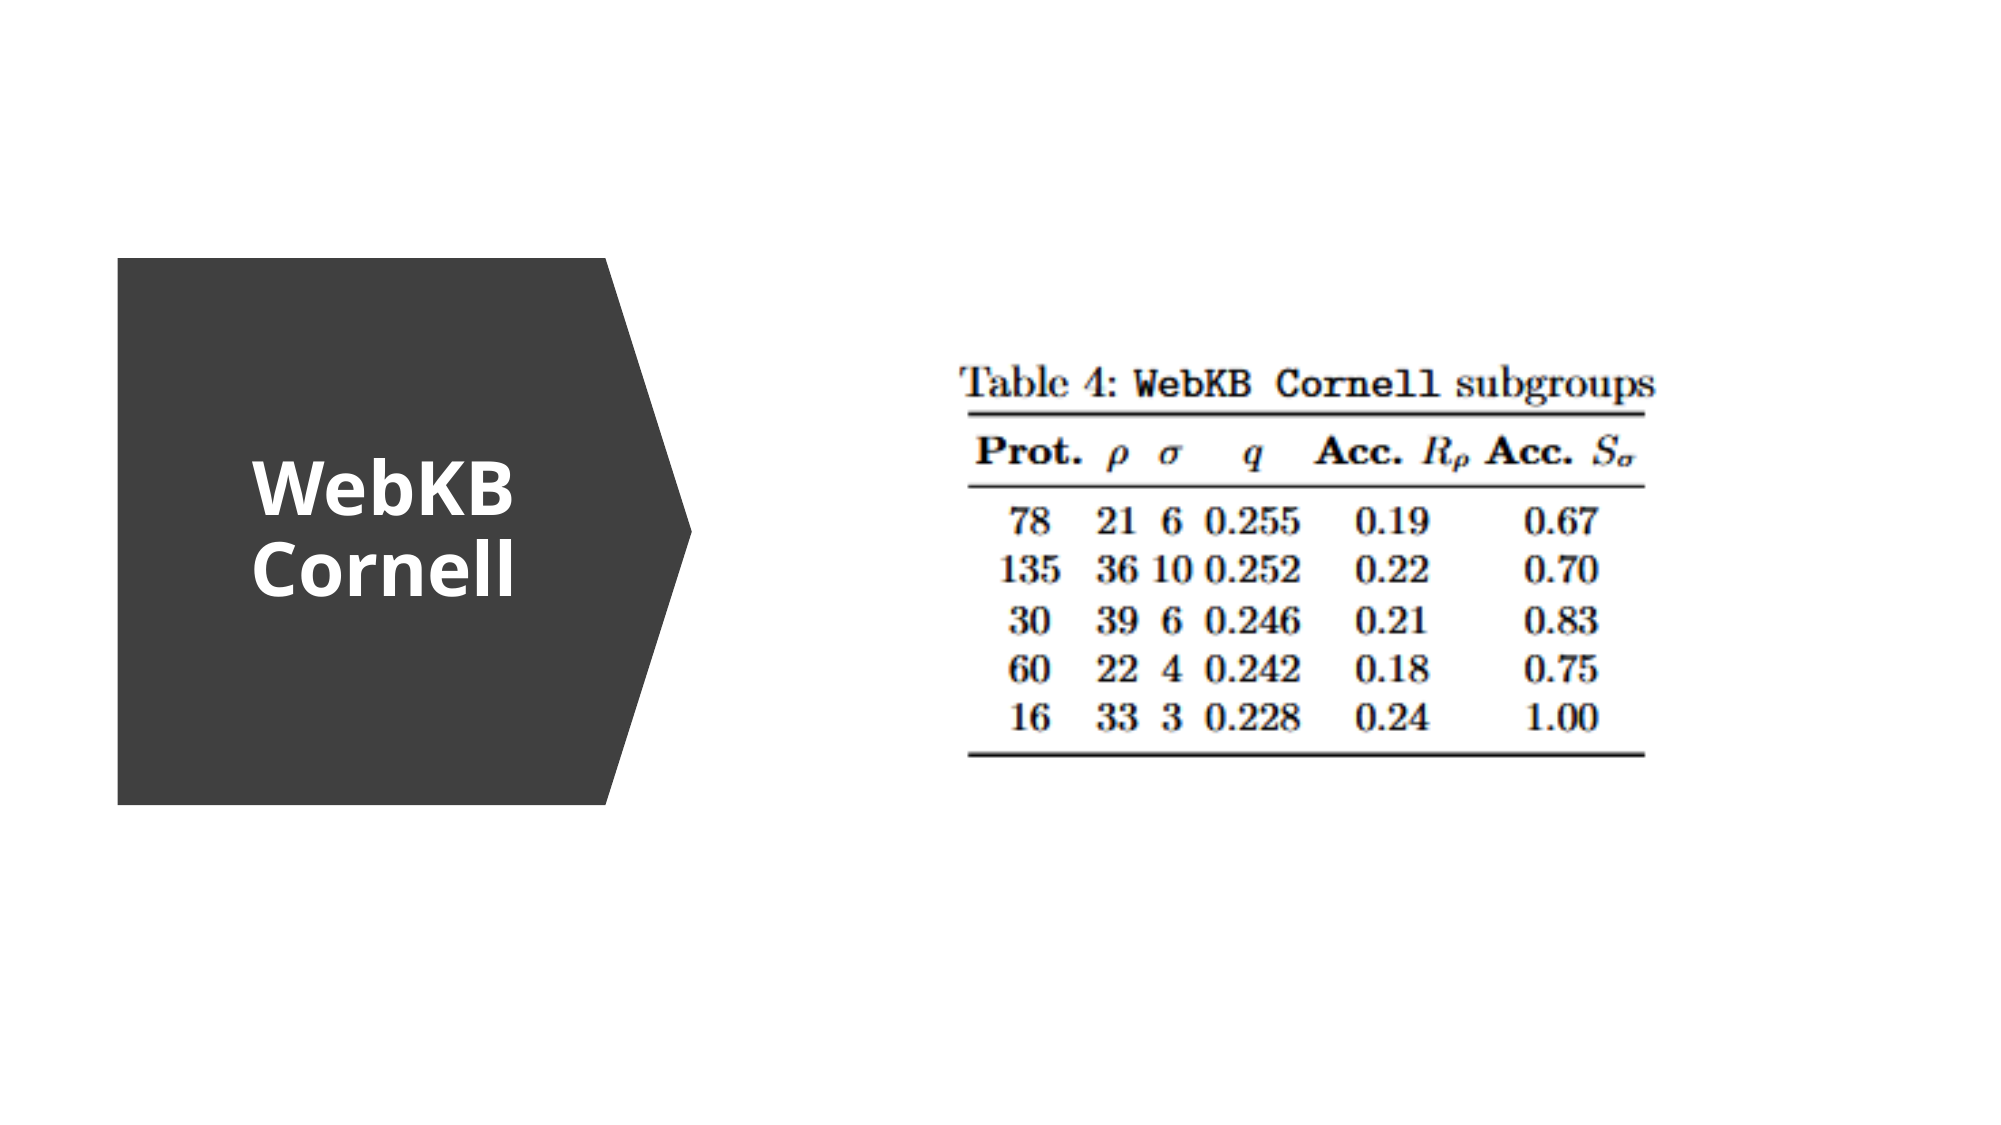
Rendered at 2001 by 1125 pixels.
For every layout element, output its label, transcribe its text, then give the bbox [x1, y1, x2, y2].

text_box [117, 258, 692, 806]
title WebKB Cornell [168, 322, 601, 741]
picture [947, 349, 1673, 774]
